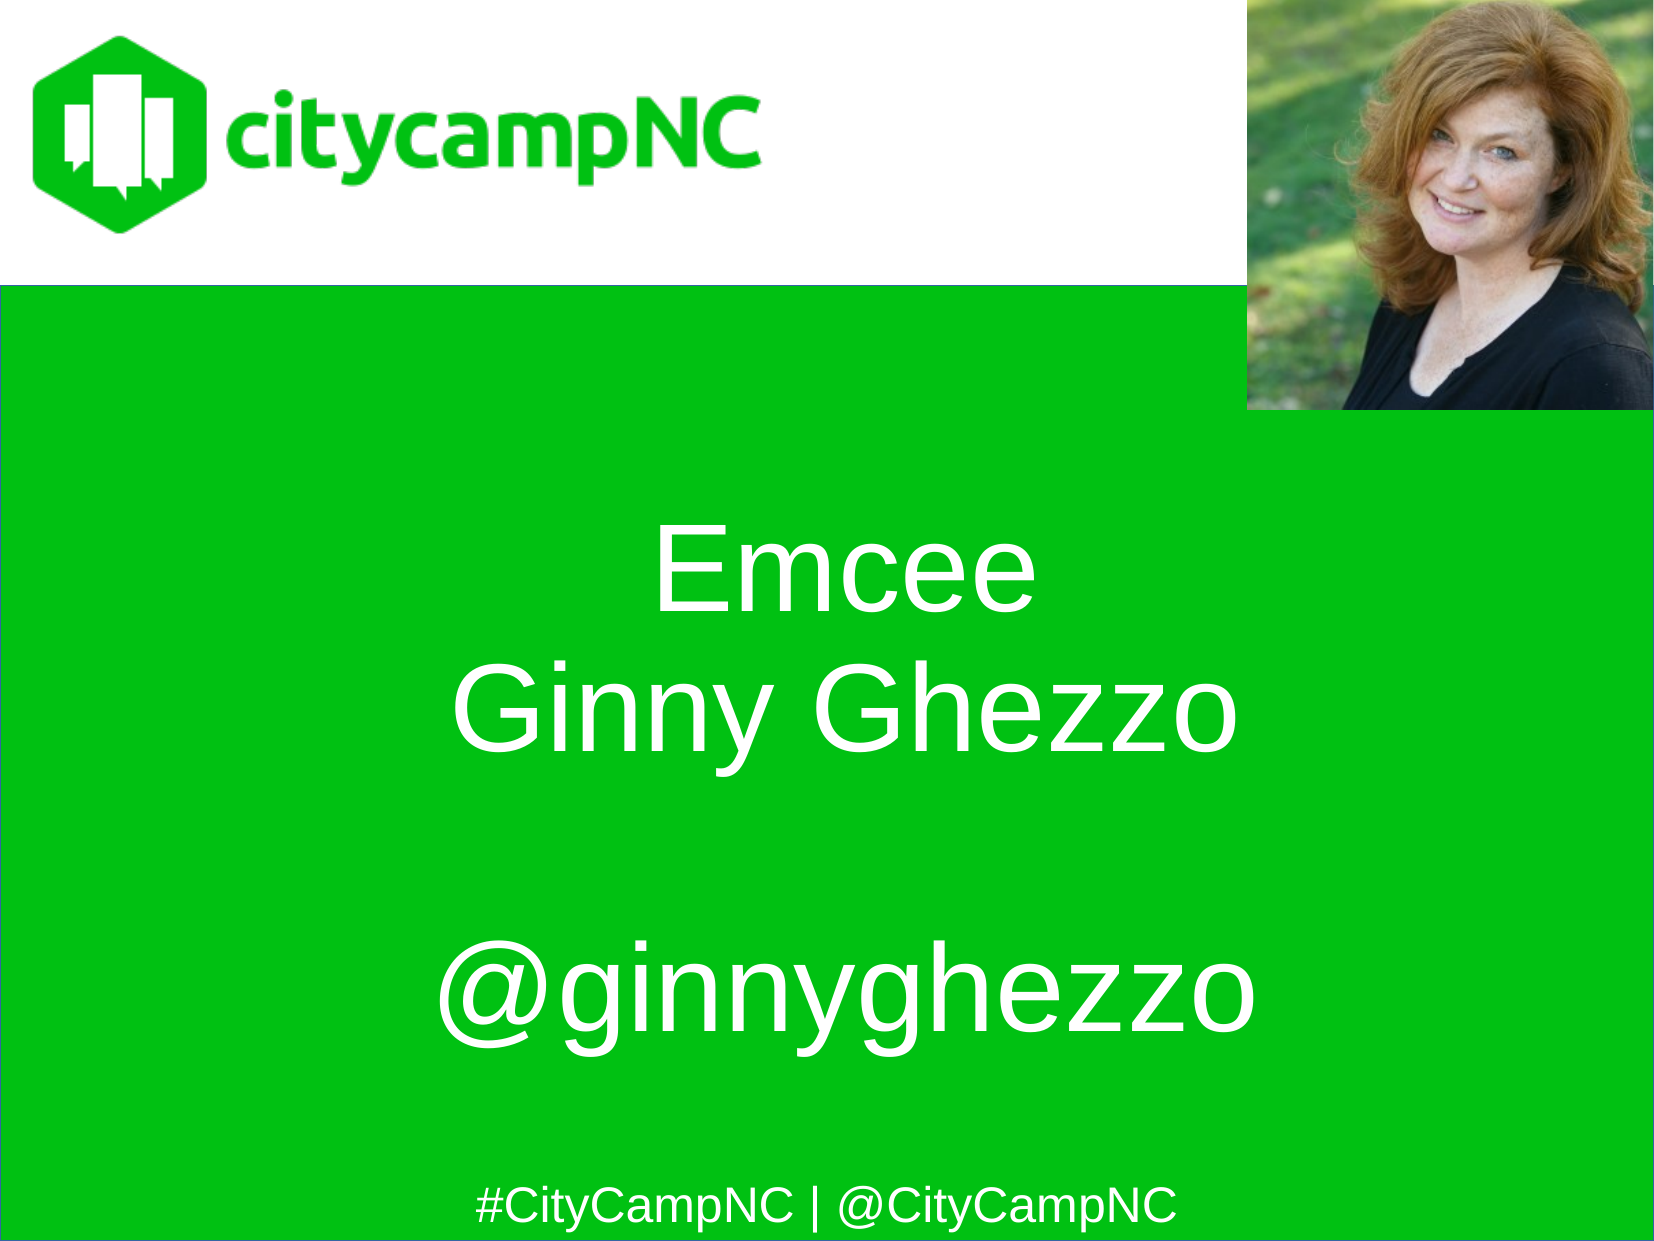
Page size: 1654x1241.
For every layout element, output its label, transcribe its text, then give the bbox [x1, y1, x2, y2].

text_box Emcee Ginny Ghezzo @ginnyghezzo [415, 491, 1275, 1064]
picture [1247, 0, 1654, 410]
picture [0, 3, 794, 267]
